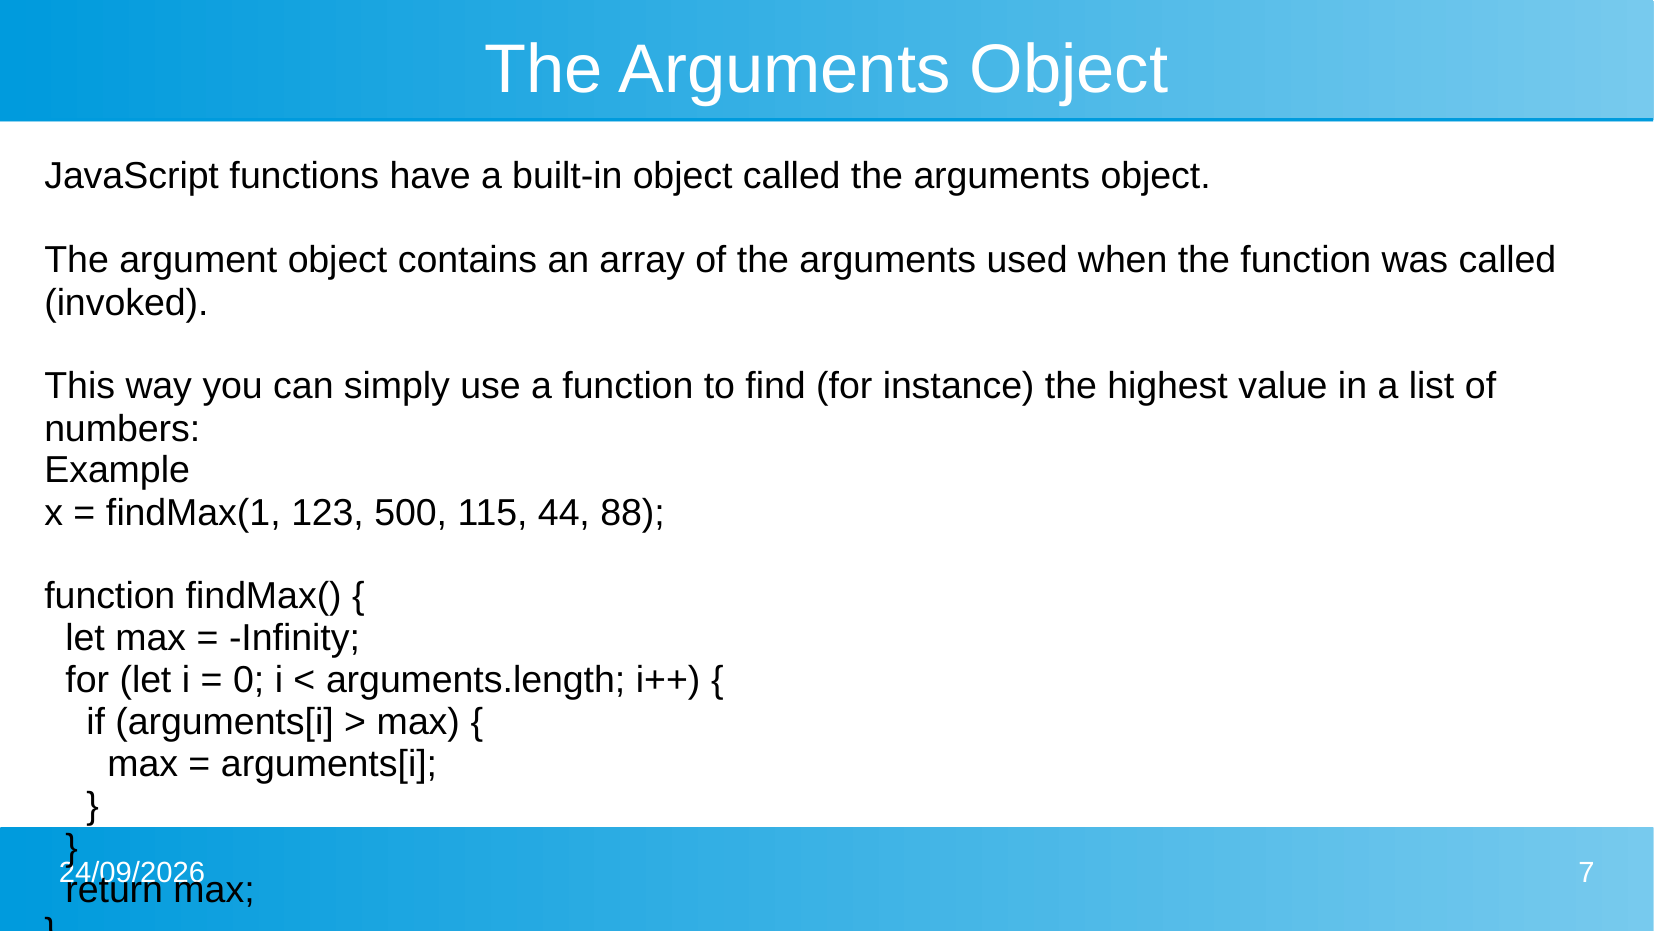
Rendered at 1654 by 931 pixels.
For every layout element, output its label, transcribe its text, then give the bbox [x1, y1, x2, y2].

text_box JavaScript functions have a built-in object called the arguments object. The argument object contains an array of the arguments used when the function was called (invoked). This way you can simply use a function to find (for instance) the highest value in a list of numbers: Example x = findMax(1, 123, 500, 115, 44, 88); function findMax() { let max = -Infinity; for (let i = 0; i < arguments.length; i++) { if (arguments[i] > max) { max = arguments[i]; } } return max; } [29, 147, 1595, 931]
title The Arguments Object [59, 29, 1595, 108]
